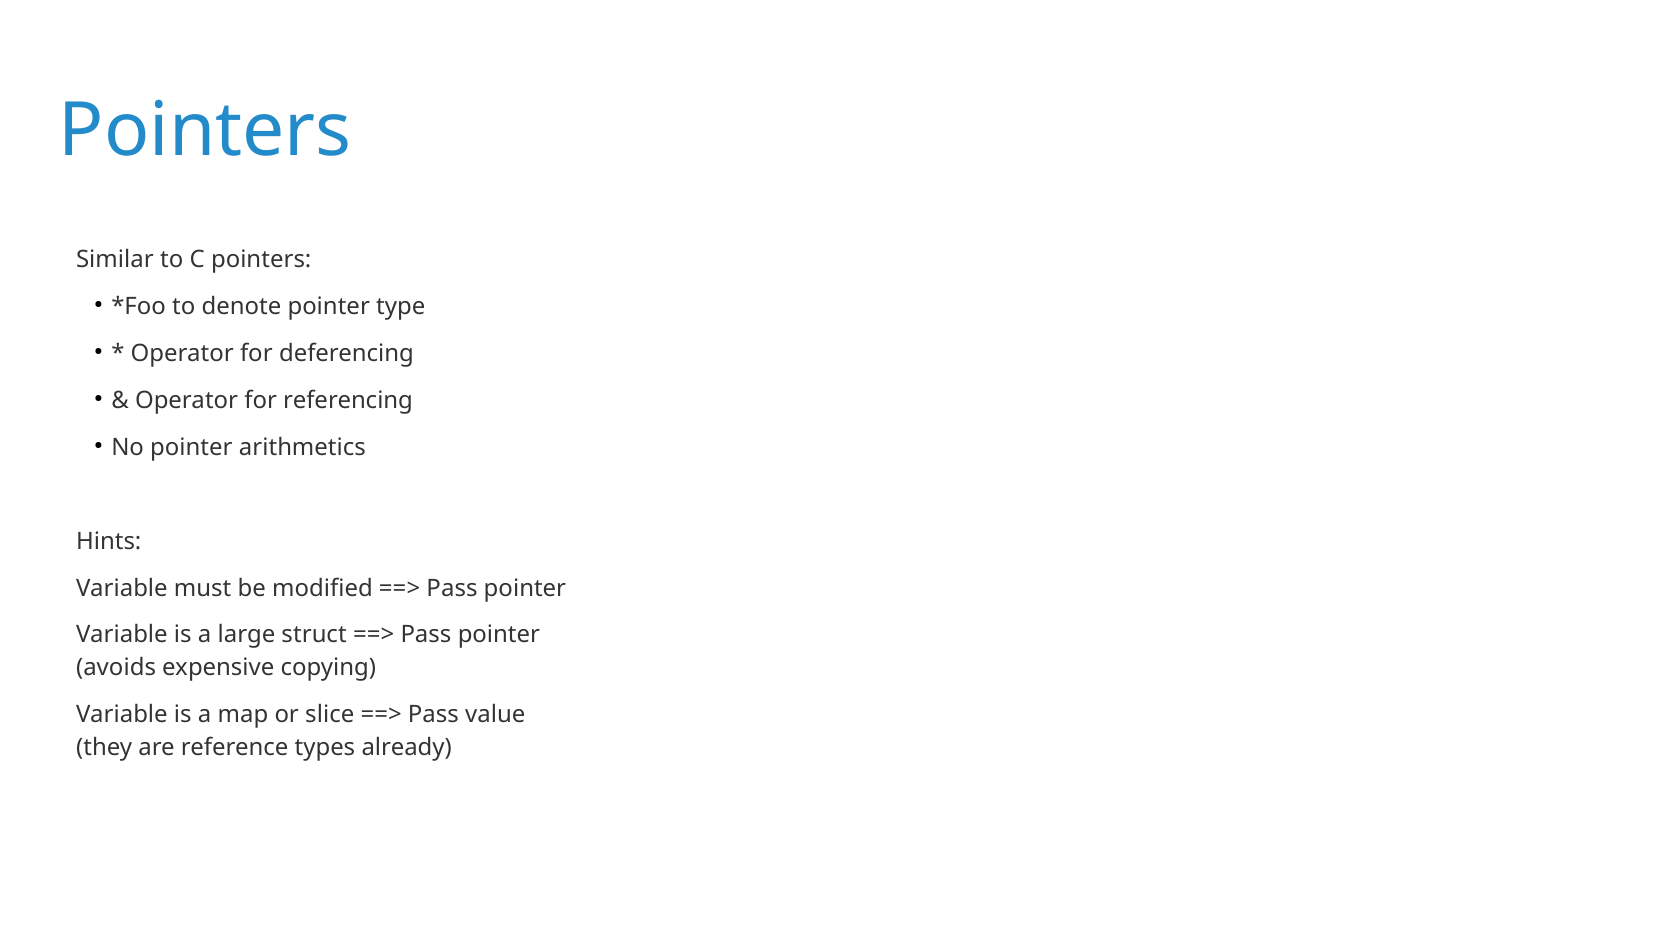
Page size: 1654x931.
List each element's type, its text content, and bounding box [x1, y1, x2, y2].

list Similar to C pointers: *Foo to denote pointer type * Operator for deferencing & Operator for referencing No pointer arithmetics Hints: Variable must be modified ==> Pass pointer Variable is a large struct ==> Pass pointer (avoids expensive copying) Variable is a map or slice ==> Pass value (they are reference types already) [59, 242, 1595, 774]
title Pointers [59, 59, 1595, 178]
